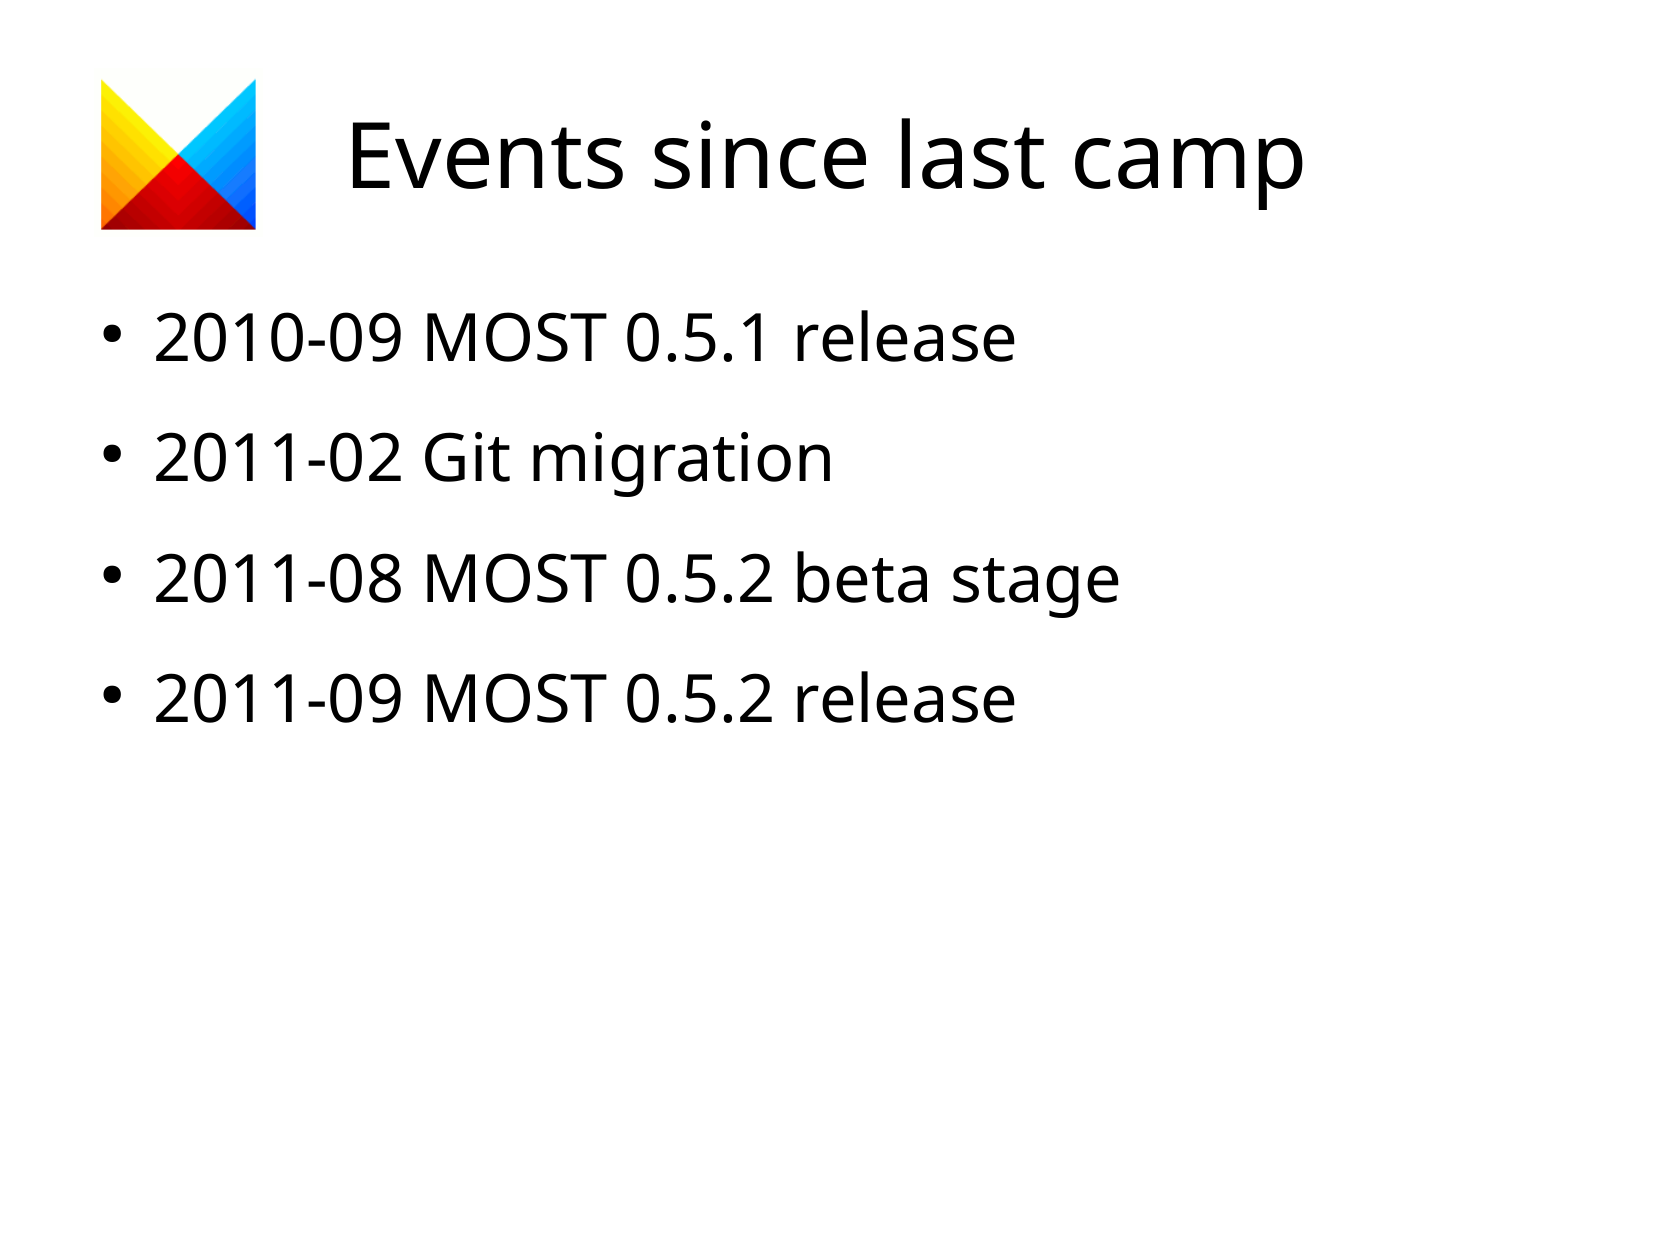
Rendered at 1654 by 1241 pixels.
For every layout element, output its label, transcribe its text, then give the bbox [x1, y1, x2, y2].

list 2010-09 MOST 0.5.1 release 2011-02 Git migration 2011-08 MOST 0.5.2 beta stage 2011-09 MOST 0.5.2 release [82, 290, 1571, 1109]
title Events since last camp [82, 49, 1571, 257]
